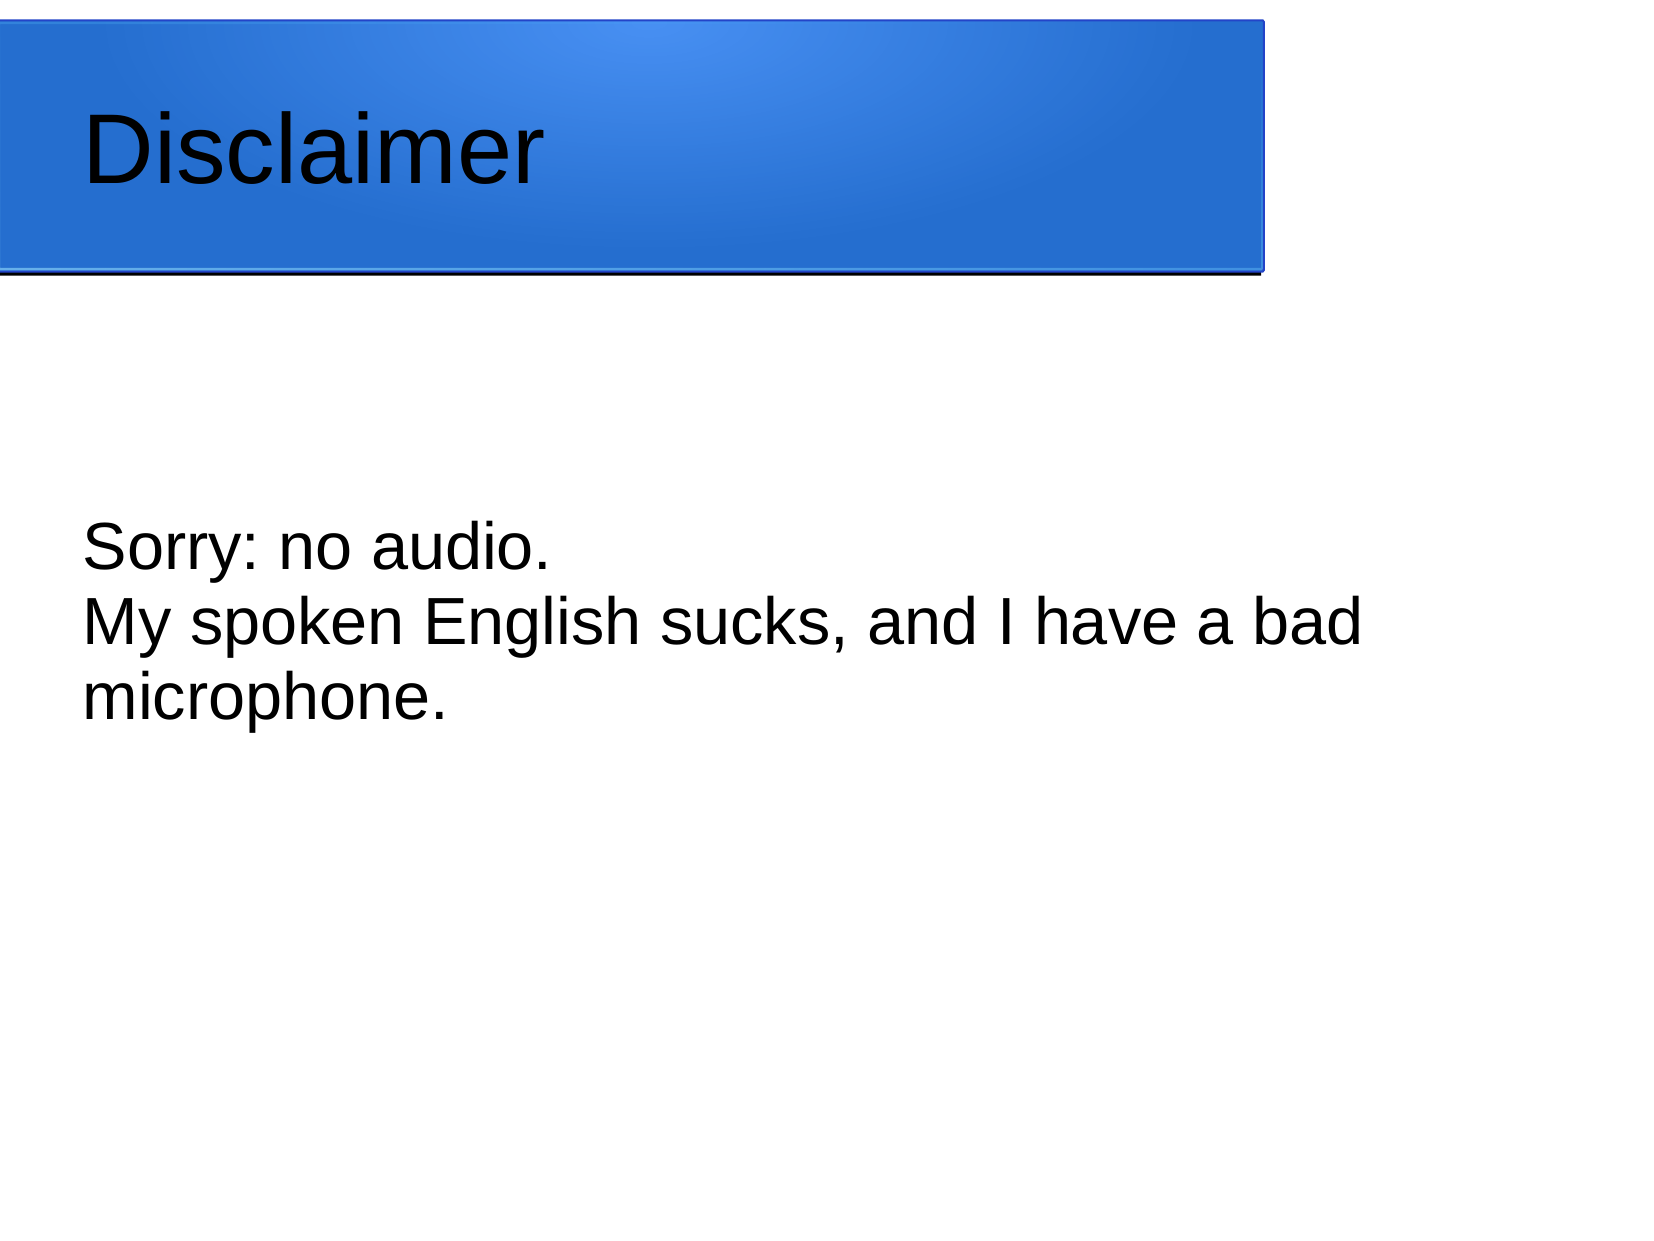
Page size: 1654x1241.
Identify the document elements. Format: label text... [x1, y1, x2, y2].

subtitle Sorry: no audio. My spoken English sucks, and I have a bad microphone. [82, 299, 1571, 1019]
title Disclaimer [82, 47, 1235, 252]
